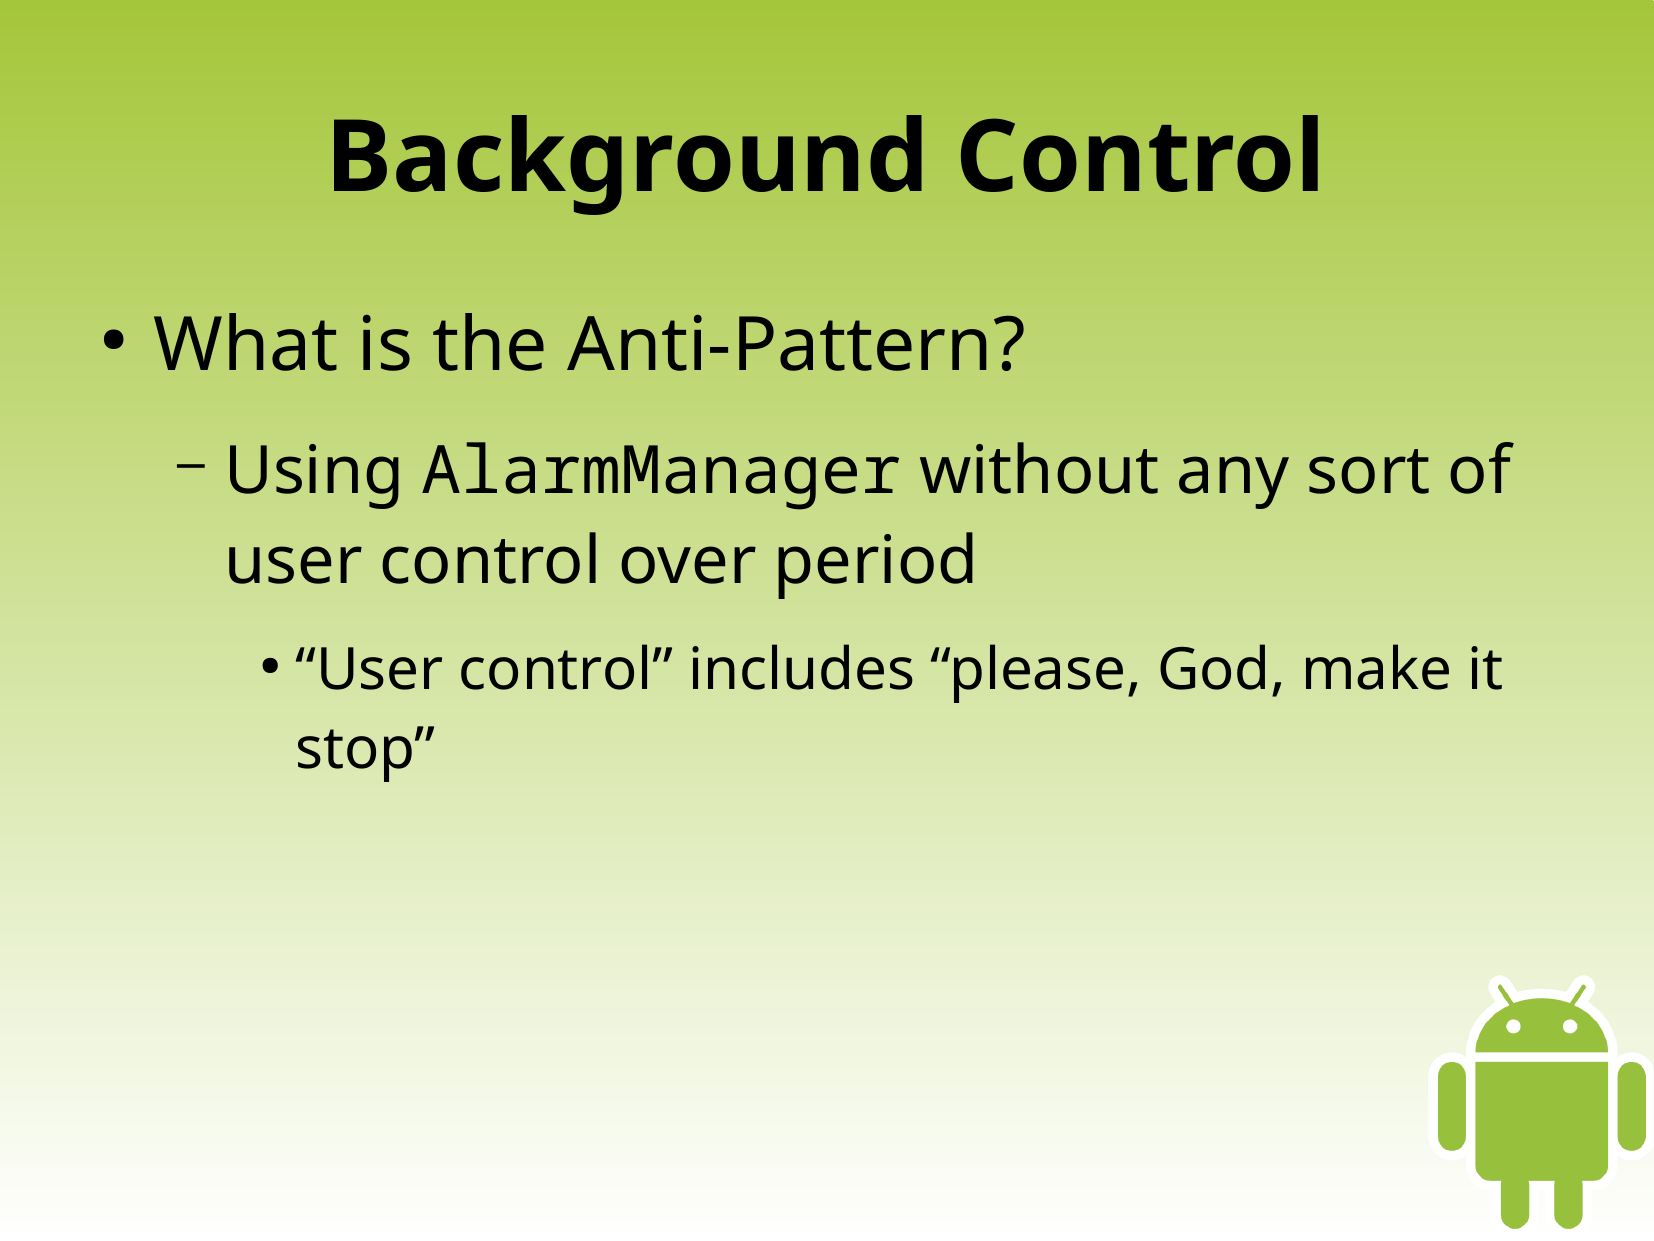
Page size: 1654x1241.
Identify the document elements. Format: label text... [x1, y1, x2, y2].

picture [1428, 975, 1654, 1238]
list What is the Anti-Pattern? Using AlarmManager without any sort of user control over period “User control” includes “please, God, make it stop” [82, 290, 1571, 1094]
title Background Control [82, 56, 1571, 250]
